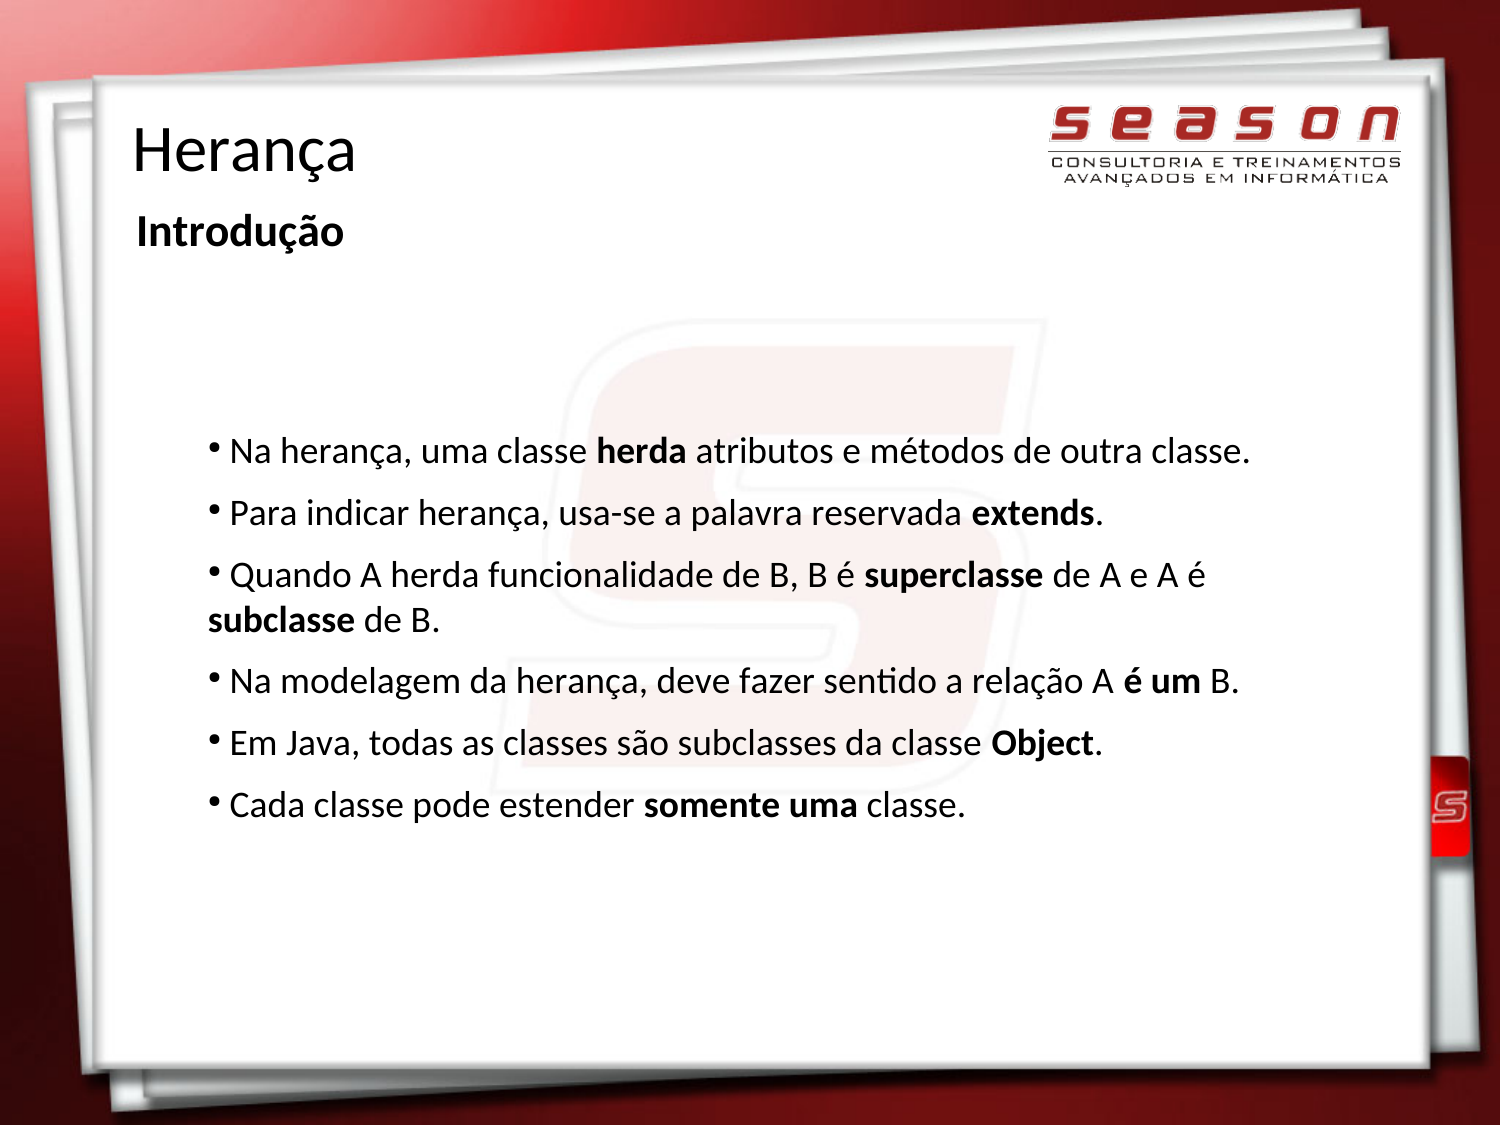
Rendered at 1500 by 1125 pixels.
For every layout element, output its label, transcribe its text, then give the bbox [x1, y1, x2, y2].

text_box Introdução [119, 200, 1240, 256]
title Herança [118, 33, 1394, 257]
text_box Na herança, uma classe herda atributos e métodos de outra classe. Para indicar herança, usa-se a palavra reservada extends. Quando A herda funcionalidade de B, B é superclasse de A e A é subclasse de B. Na modelagem da herança, deve fazer sentido a relação A é um B. Em Java, todas as classes são subclasses da classe Object. Cada classe pode estender somente uma classe. [207, 336, 1328, 915]
picture [0, 0, 1500, 1125]
